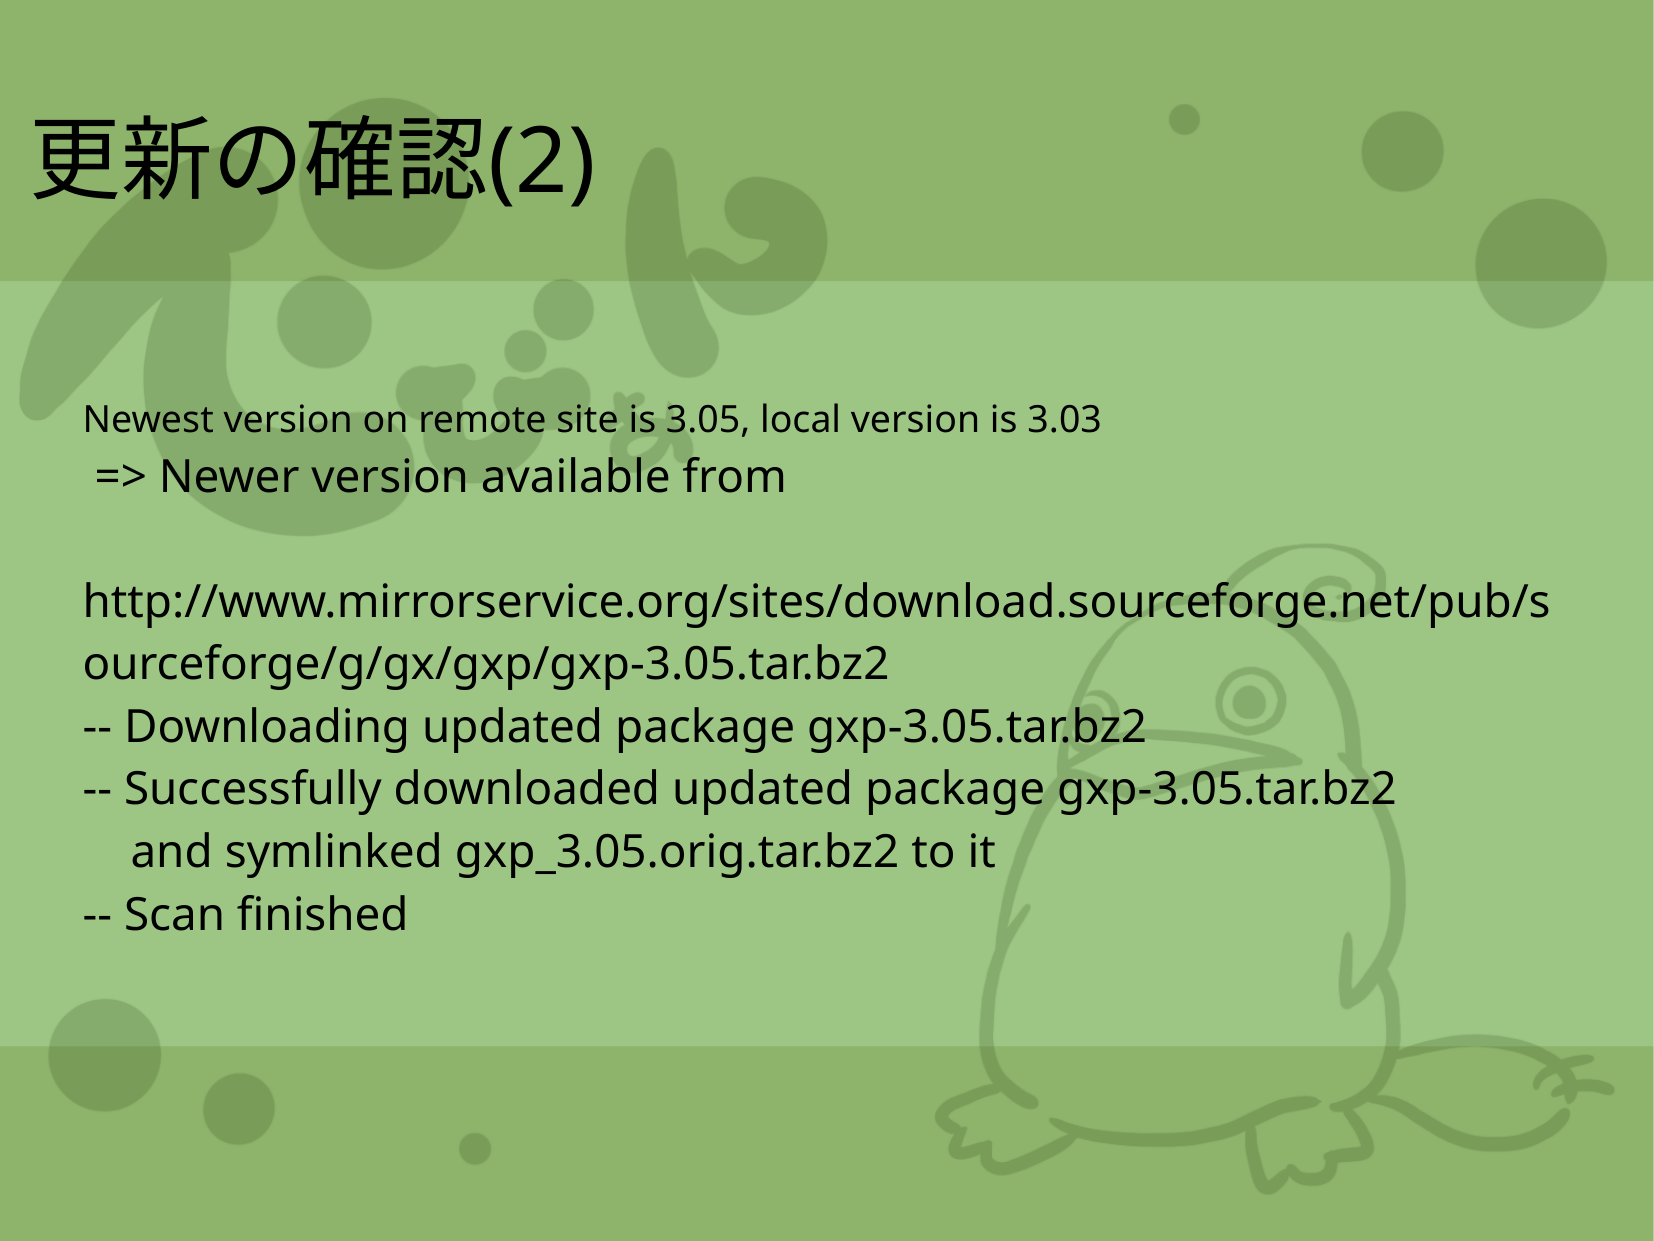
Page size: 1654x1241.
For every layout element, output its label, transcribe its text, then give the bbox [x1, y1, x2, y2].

subtitle Newest version on remote site is 3.05, local version is 3.03 => Newer version available from http://www.mirrorservice.org/sites/download.sourceforge.net/pub/sourceforge/g/gx/gxp/gxp-3.05.tar.bz2 -- Downloading updated package gxp-3.05.tar.bz2 -- Successfully downloaded updated package gxp-3.05.tar.bz2 and symlinked gxp_3.05.orig.tar.bz2 to it -- Scan finished [82, 289, 1571, 1109]
title 更新の確認(2) [29, 49, 1625, 257]
picture [0, 0, 1654, 1241]
